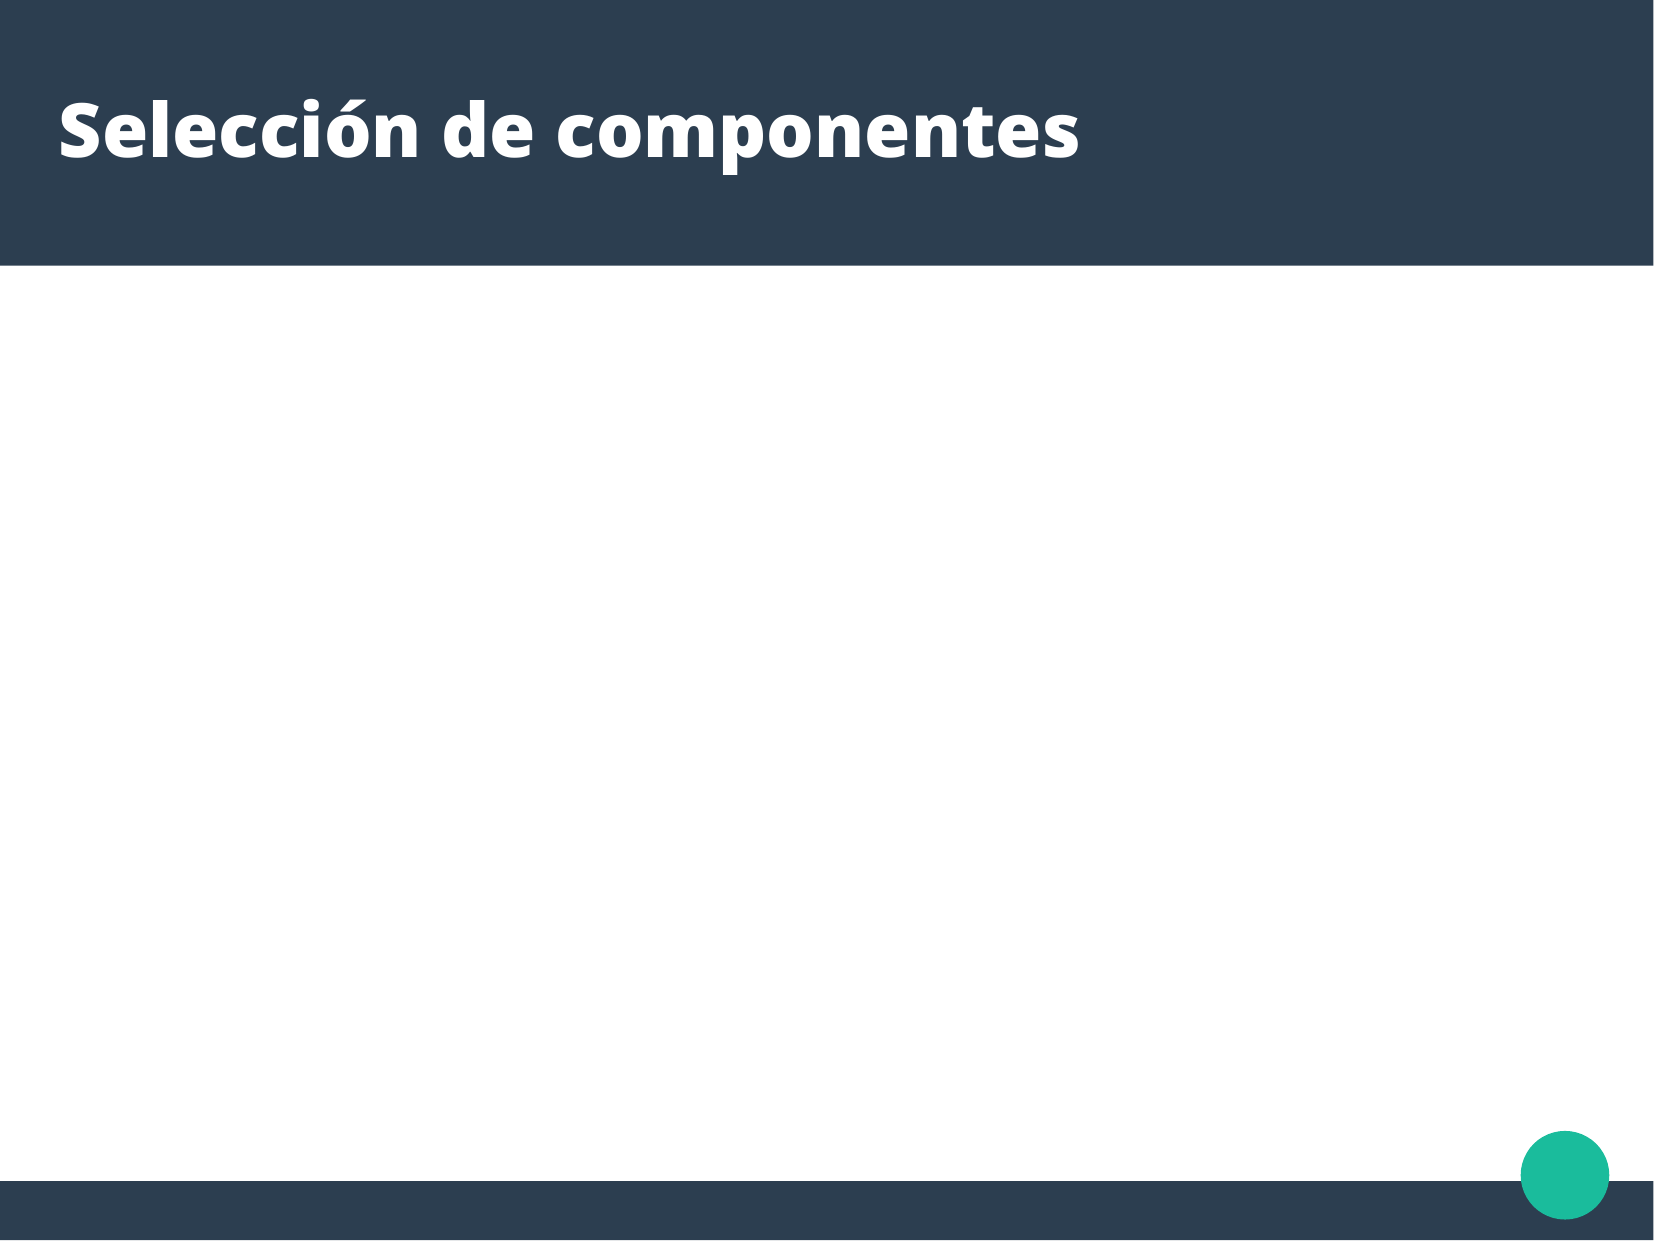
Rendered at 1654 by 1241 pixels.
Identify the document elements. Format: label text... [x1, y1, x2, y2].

title Selección de componentes [59, 49, 1595, 207]
